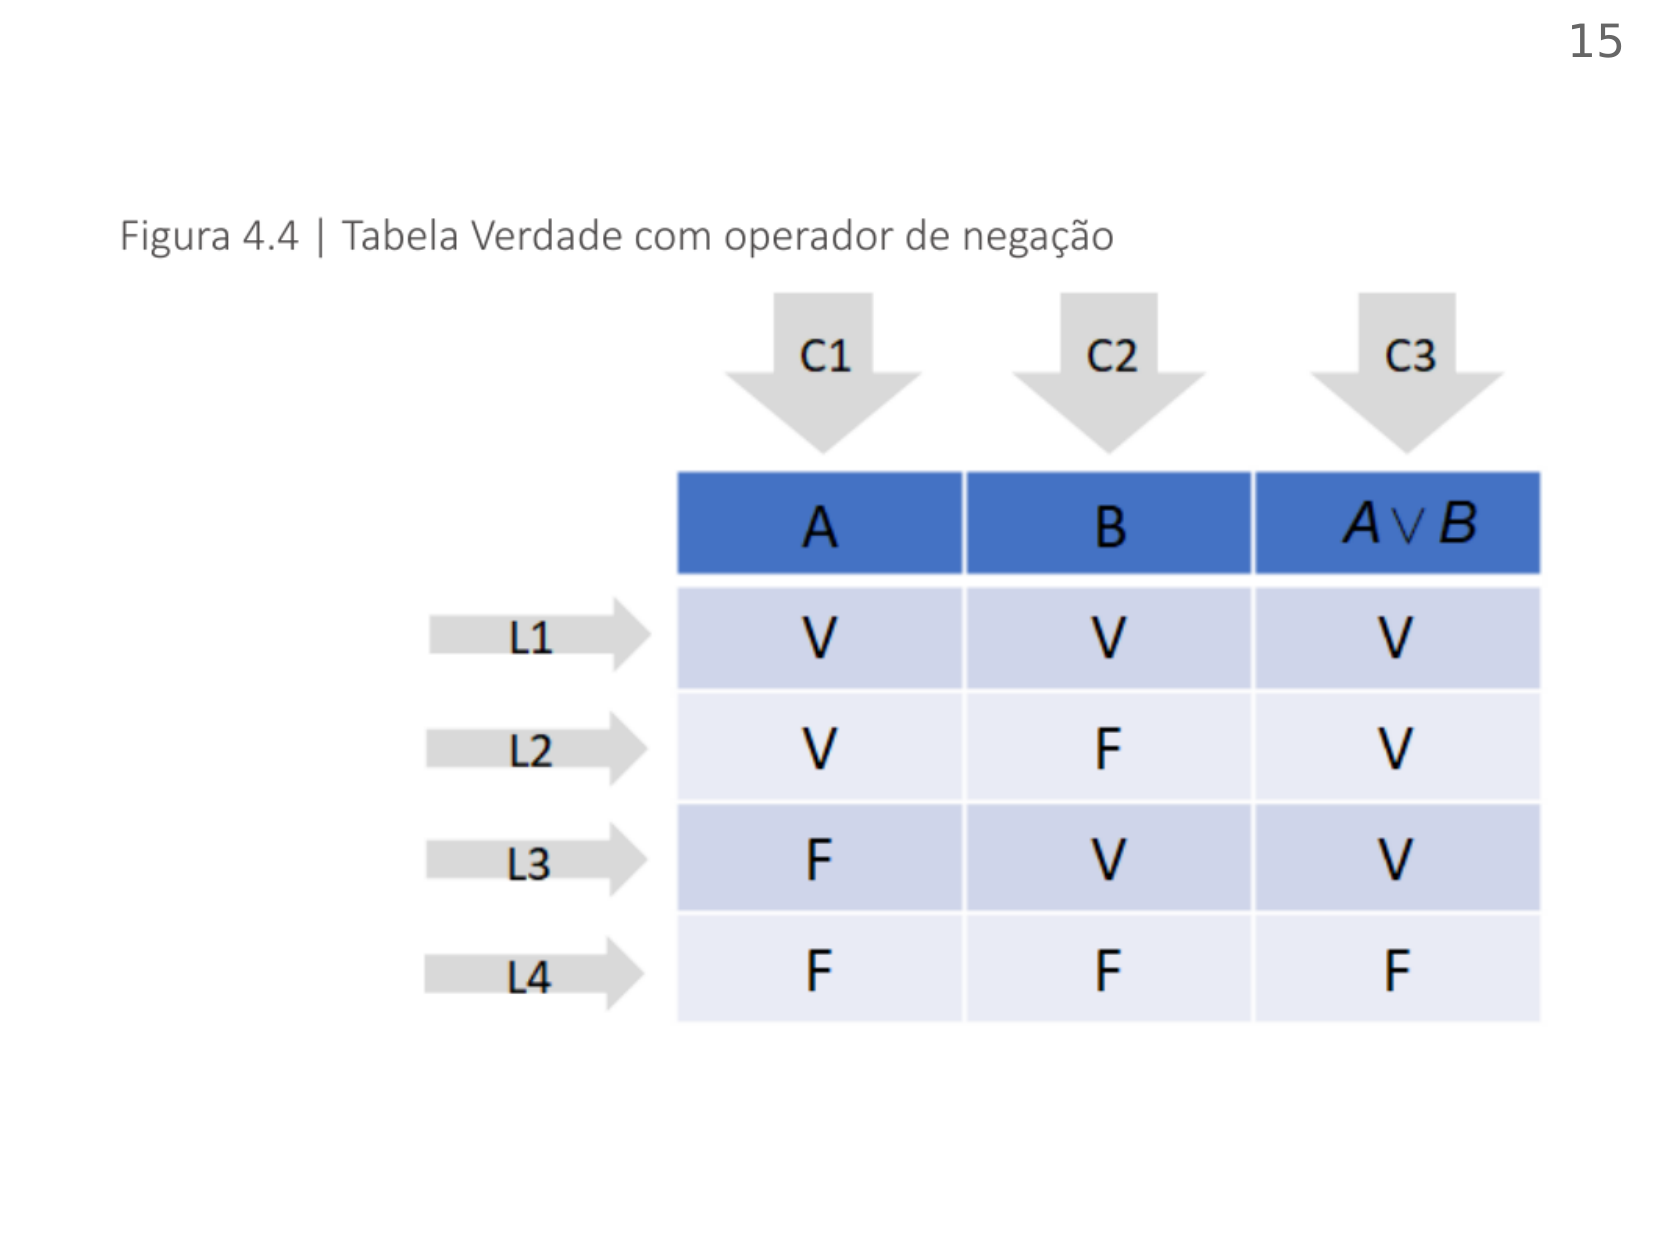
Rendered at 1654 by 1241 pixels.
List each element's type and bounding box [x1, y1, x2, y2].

picture [116, 214, 1549, 1030]
